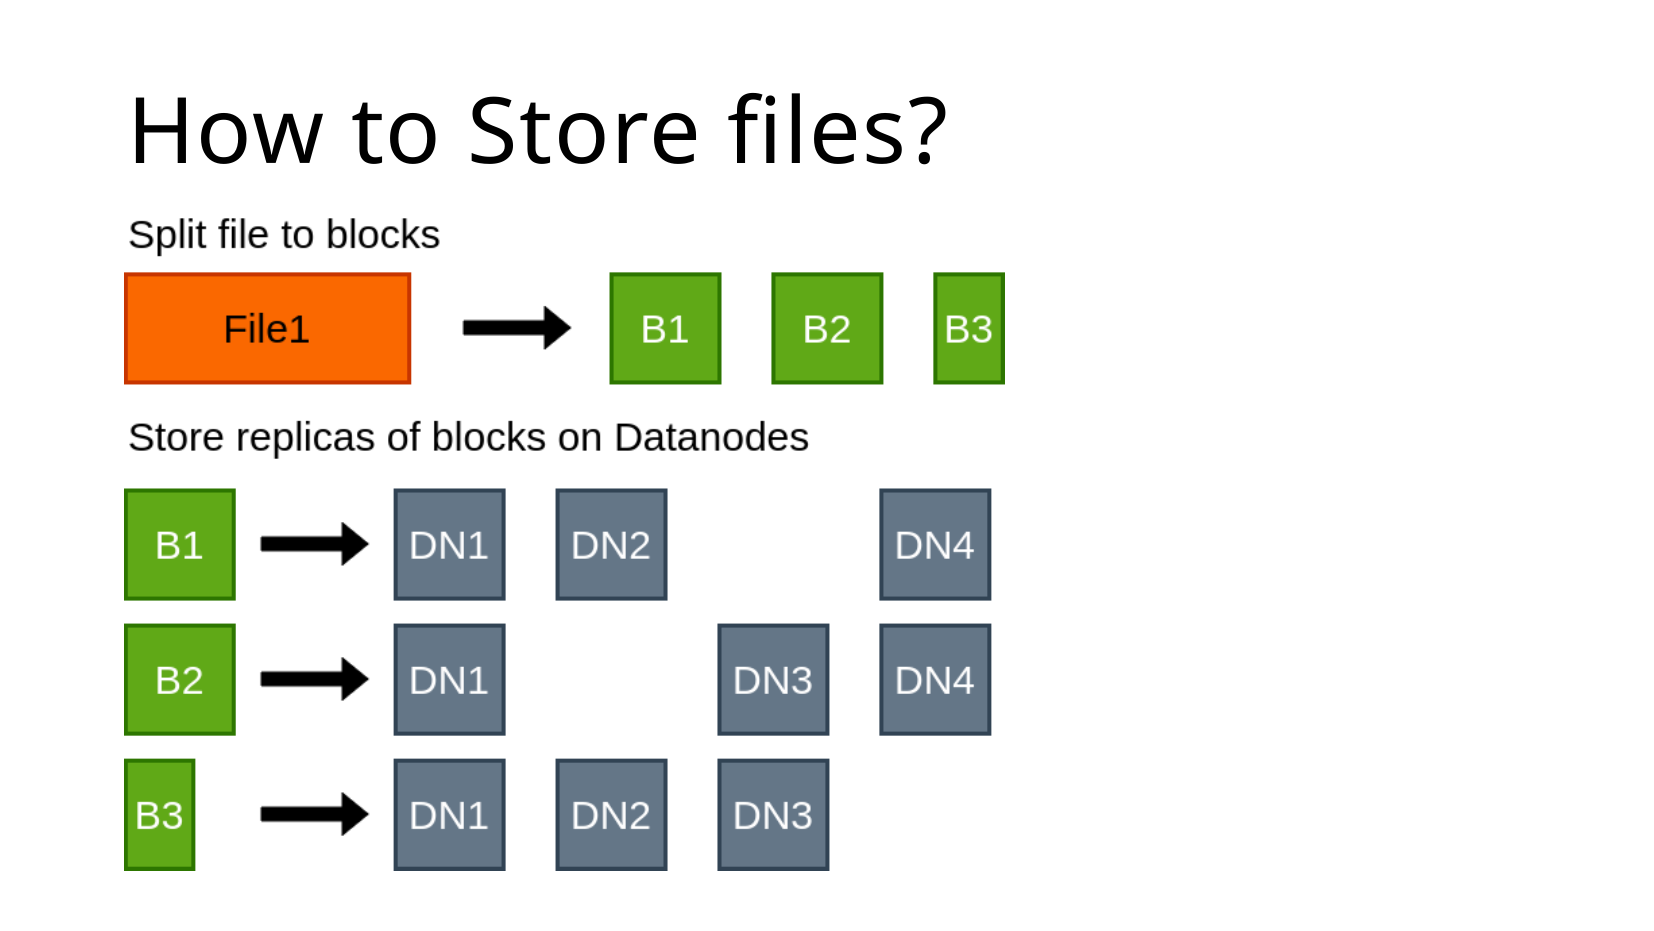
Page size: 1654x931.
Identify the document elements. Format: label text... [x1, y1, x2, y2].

title How to Store files? [127, 69, 1654, 187]
picture [124, 209, 1005, 871]
